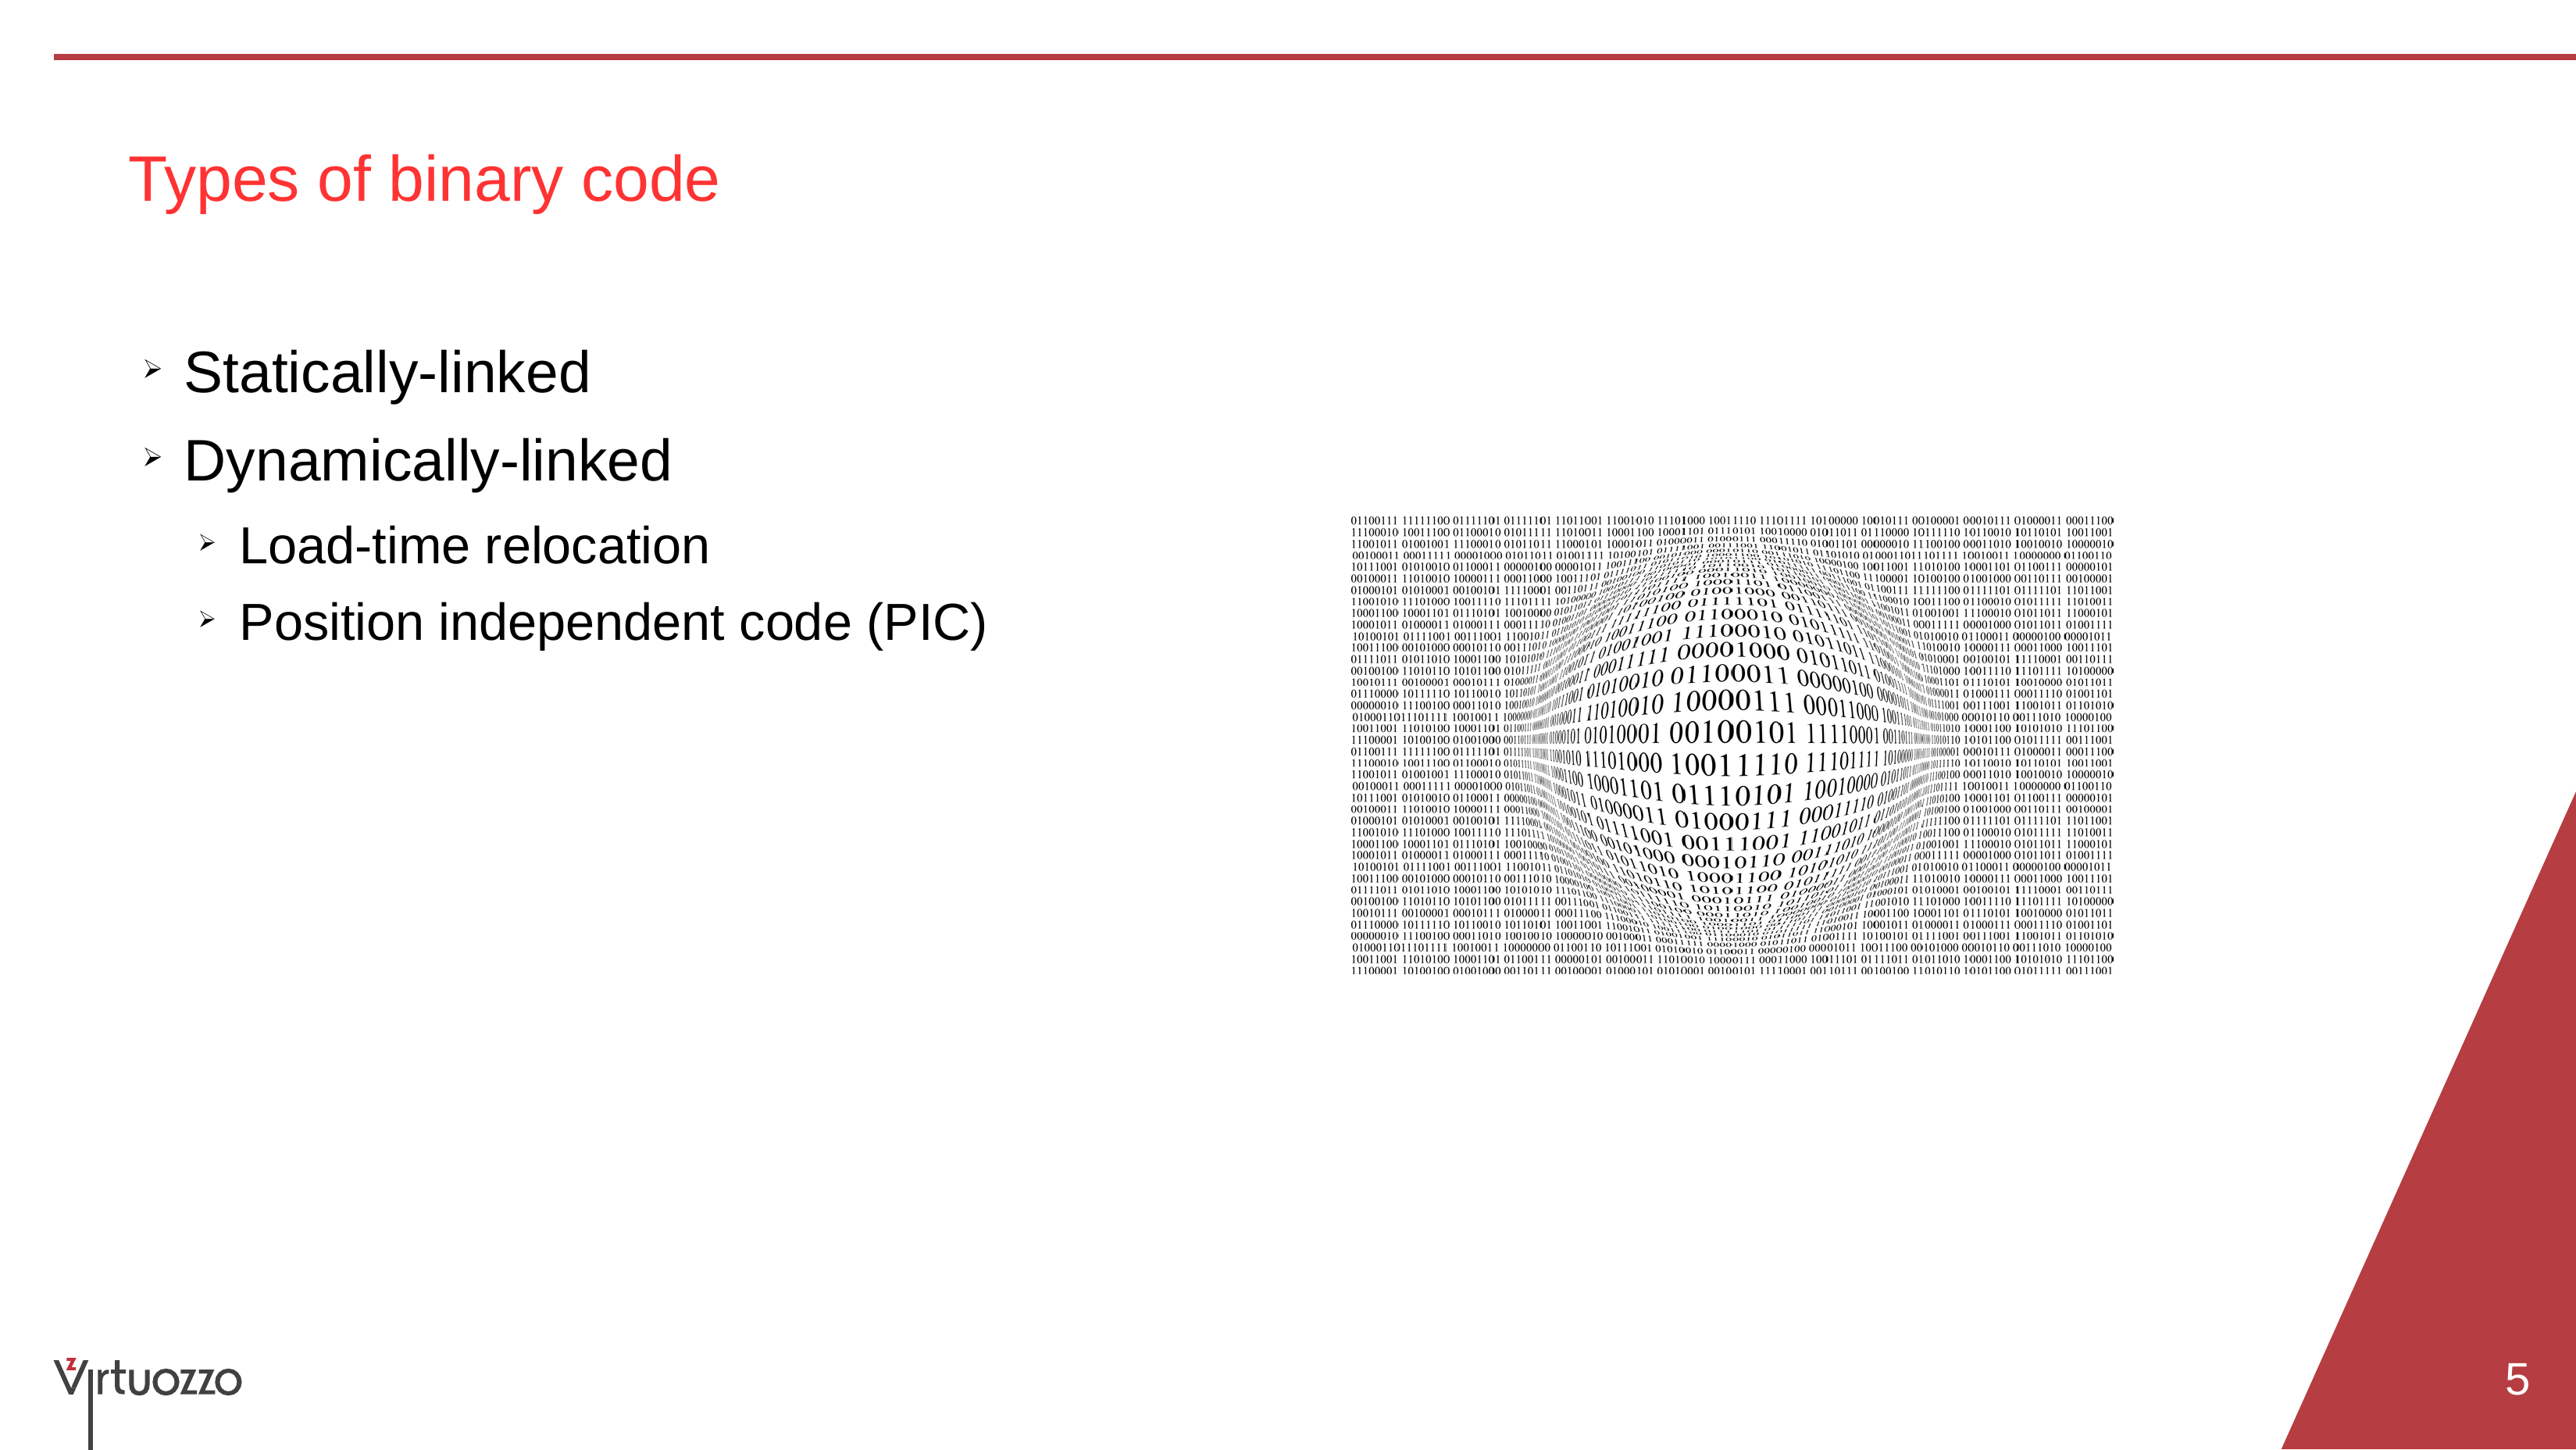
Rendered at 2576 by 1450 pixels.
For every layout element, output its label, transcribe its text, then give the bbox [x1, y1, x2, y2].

list Statically-linked Dynamically-linked Load-time relocation Position independent code (PIC) [128, 339, 2447, 1180]
text_box <number> [2029, 1348, 2543, 1411]
title Types of binary code [128, 57, 2447, 300]
picture [1351, 516, 2114, 974]
